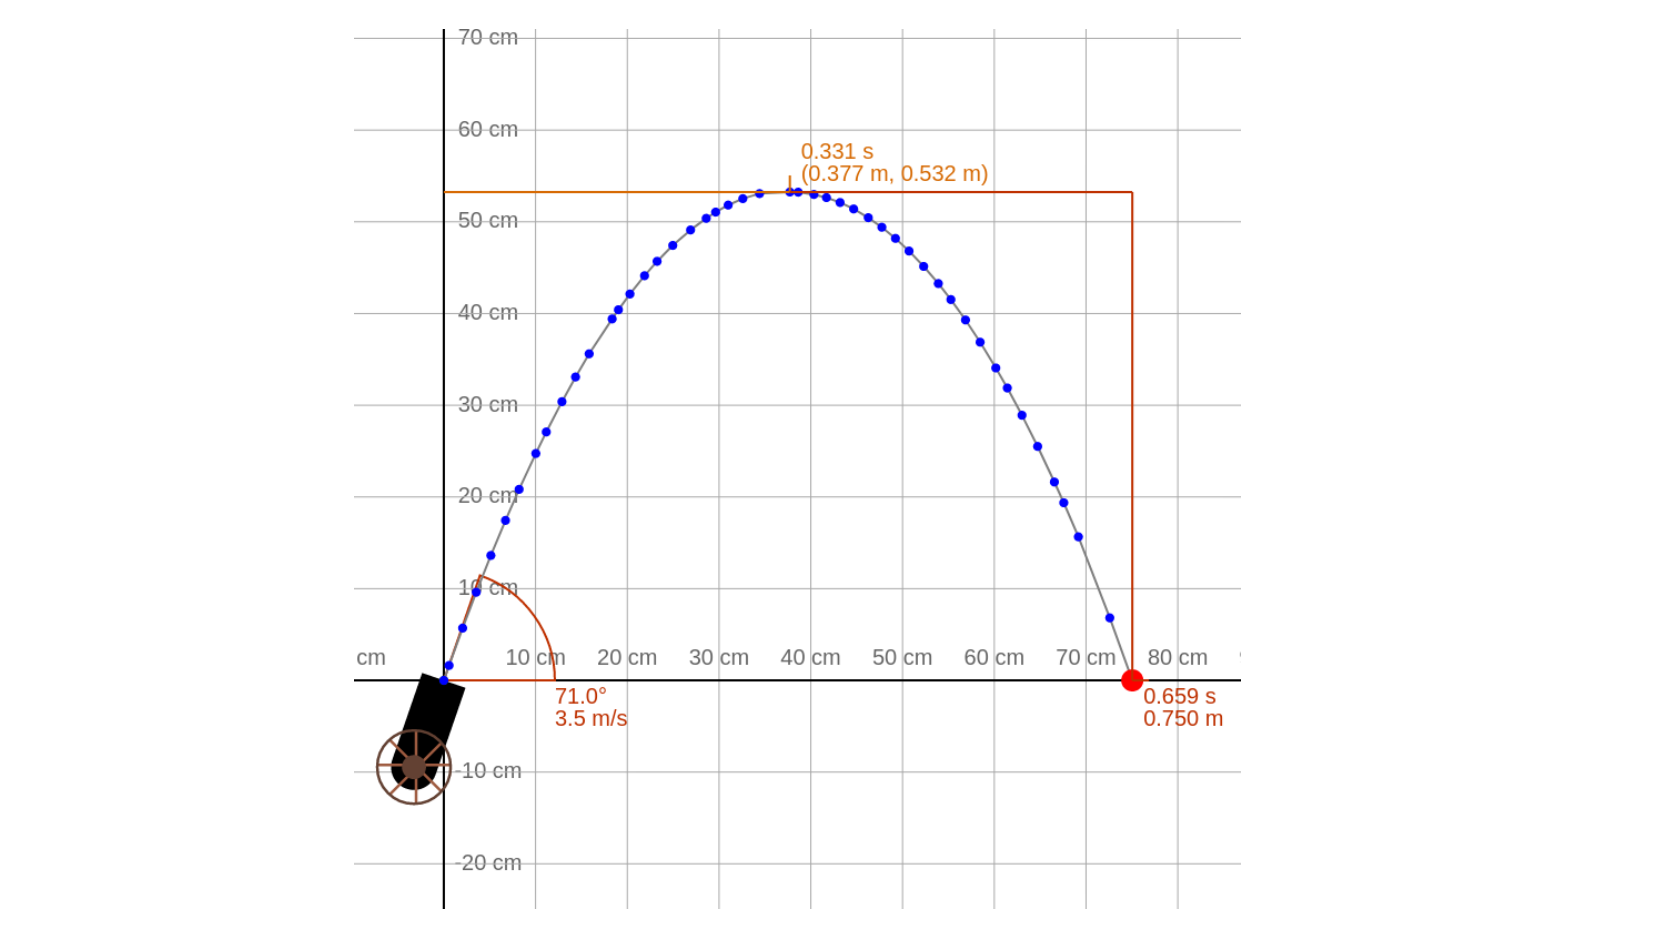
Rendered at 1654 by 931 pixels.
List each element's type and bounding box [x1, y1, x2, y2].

picture [354, 29, 1241, 909]
